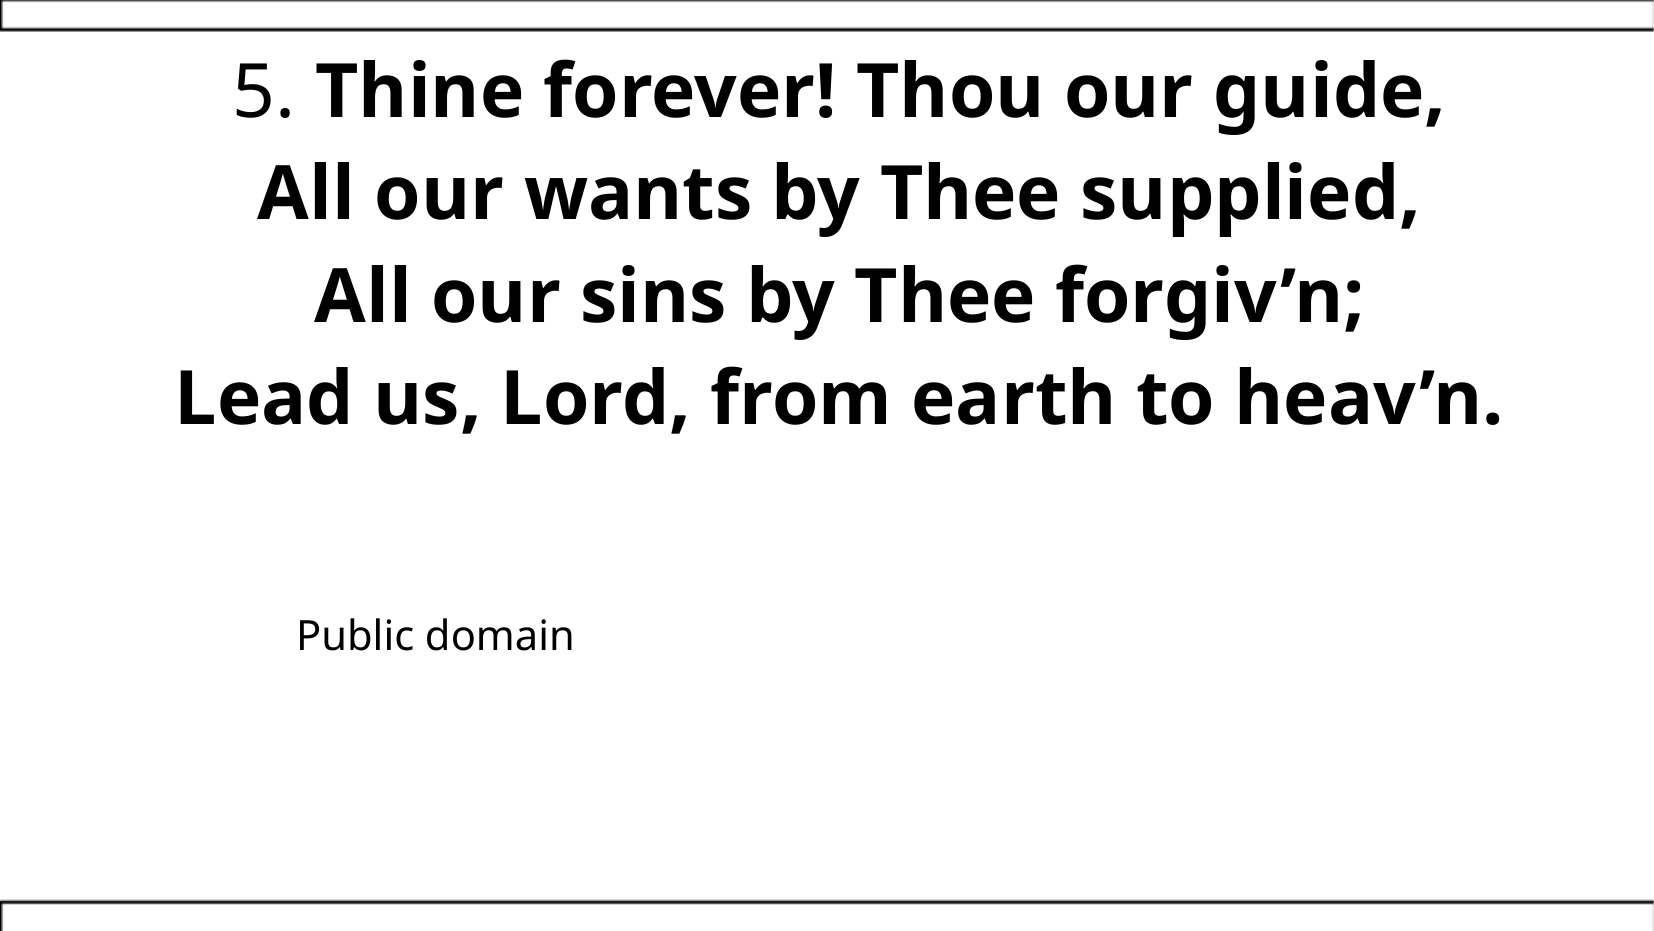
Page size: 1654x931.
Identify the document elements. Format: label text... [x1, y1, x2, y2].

text_box 5. Thine forever! Thou our guide, All our wants by Thee supplied, All our sins by Thee forgiv’n; Lead us, Lord, from earth to heav’n. Public domain [120, 30, 1561, 661]
picture [0, 0, 1654, 931]
